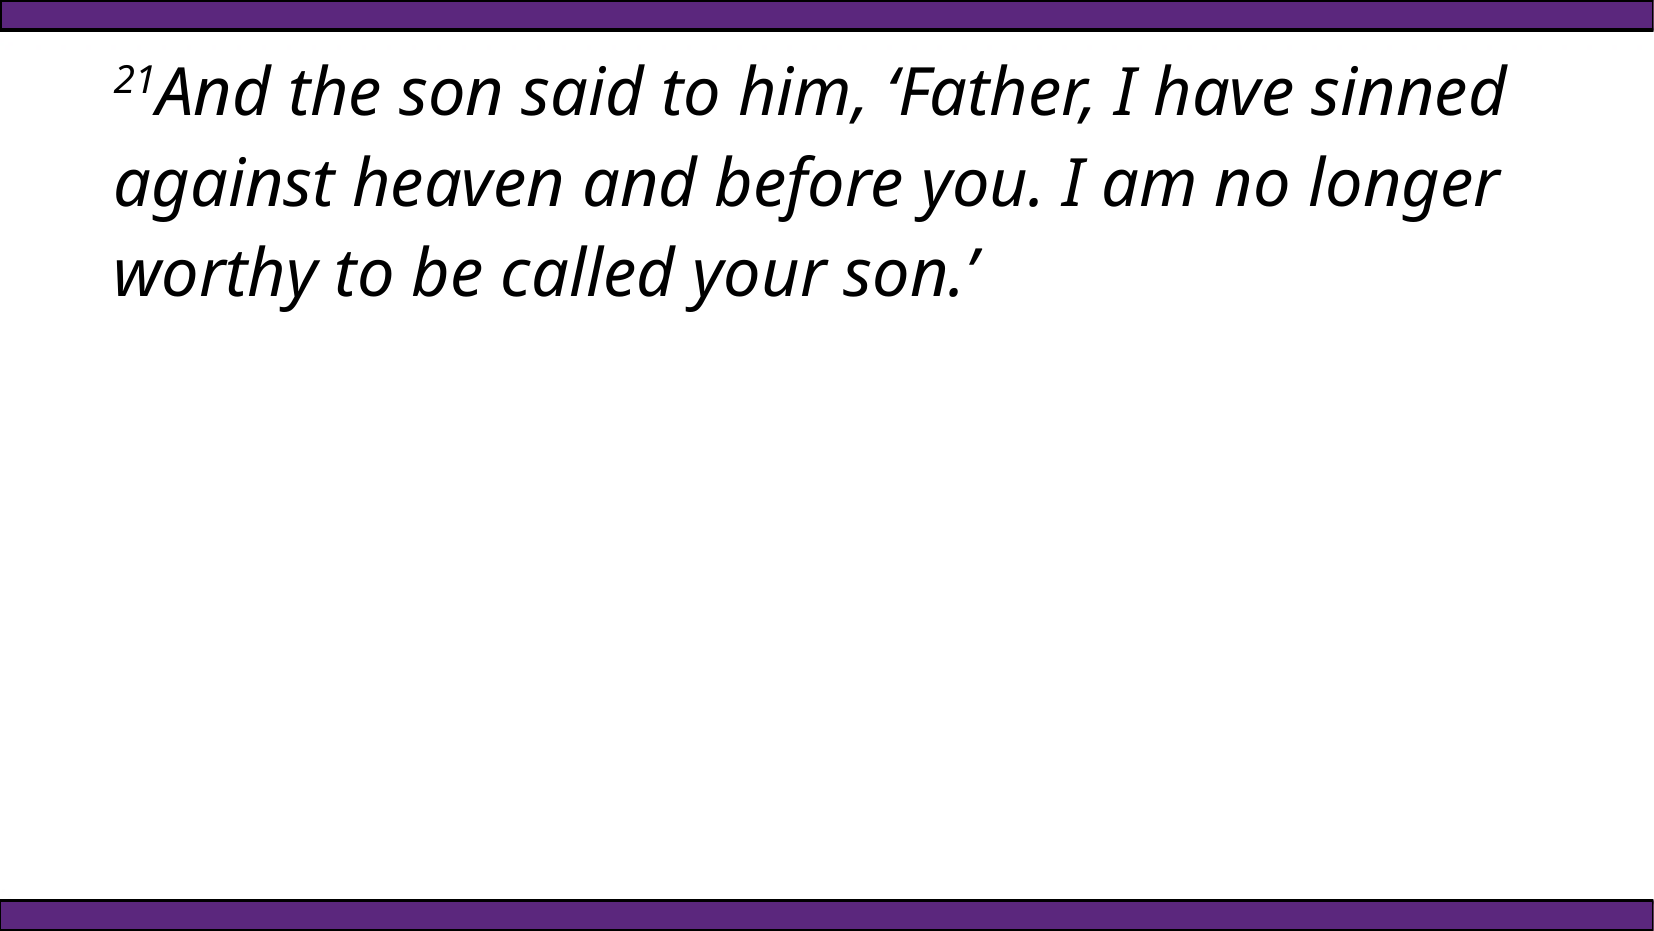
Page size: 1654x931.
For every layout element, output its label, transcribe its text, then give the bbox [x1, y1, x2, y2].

text_box [0, 0, 1654, 31]
picture [0, 31, 1654, 900]
text_box 21And the son said to him, ‘Father, I have sinned against heaven and before you. I am no longer worthy to be called your son.’ [98, 36, 1591, 318]
text_box [0, 900, 1654, 931]
